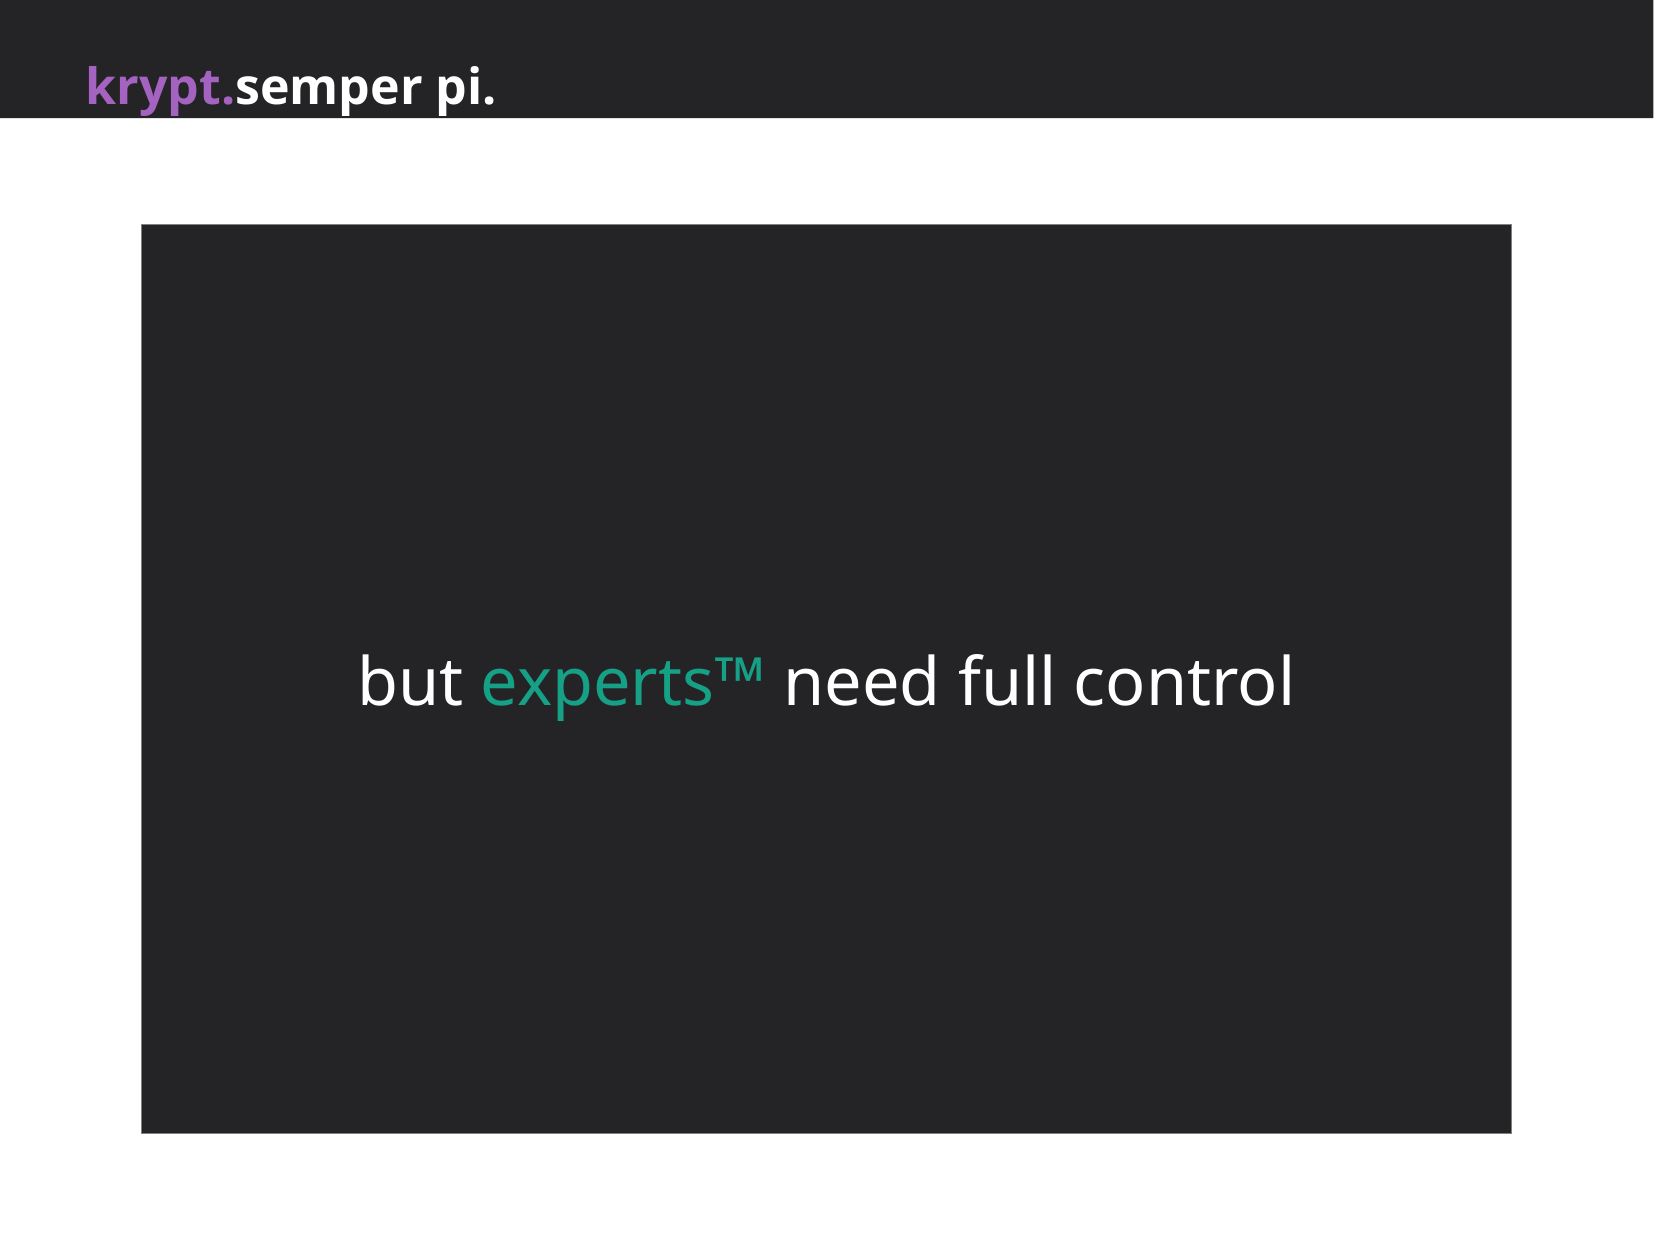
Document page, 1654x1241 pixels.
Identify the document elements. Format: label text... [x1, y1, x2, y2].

text_box krypt.semper pi. [70, 43, 544, 119]
text_box but experts™ need full control [141, 224, 1512, 1134]
text_box [0, 0, 1654, 119]
